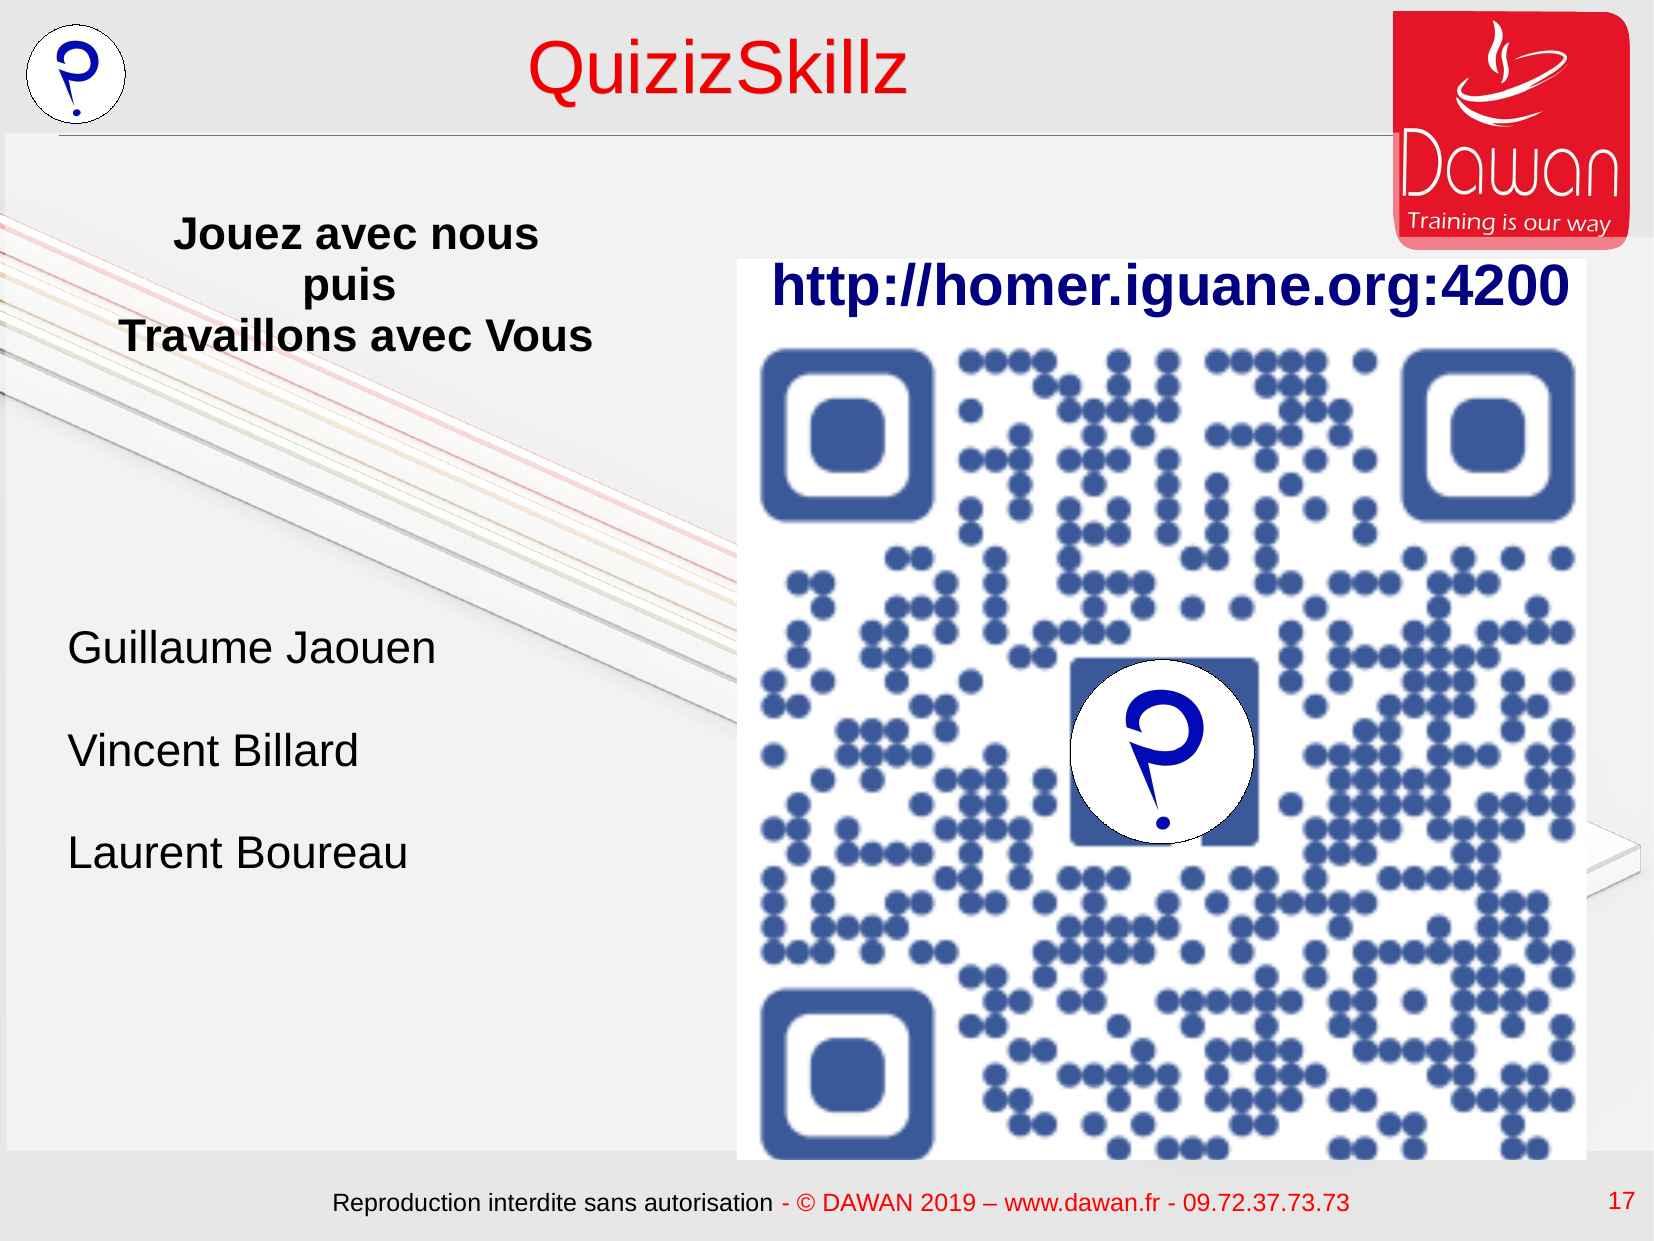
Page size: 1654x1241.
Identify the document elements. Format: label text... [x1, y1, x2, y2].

picture [0, 0, 1654, 1241]
title QuizizSkillz [35, 0, 1424, 178]
text_box [1070, 659, 1239, 844]
text_box Jouez avec nous puis Travaillons avec Vous [103, 200, 610, 372]
text_box Guillaume Jaouen Vincent Billard Laurent Boureau [52, 614, 725, 1144]
picture [1400, 0, 1654, 236]
text_box [5, 132, 1654, 1151]
text_box http://homer.iguane.org:4200 [756, 245, 1587, 327]
picture [41, 25, 120, 120]
text_box [90, 26, 126, 98]
text_box [1187, 639, 1255, 796]
text_box [26, 24, 116, 124]
